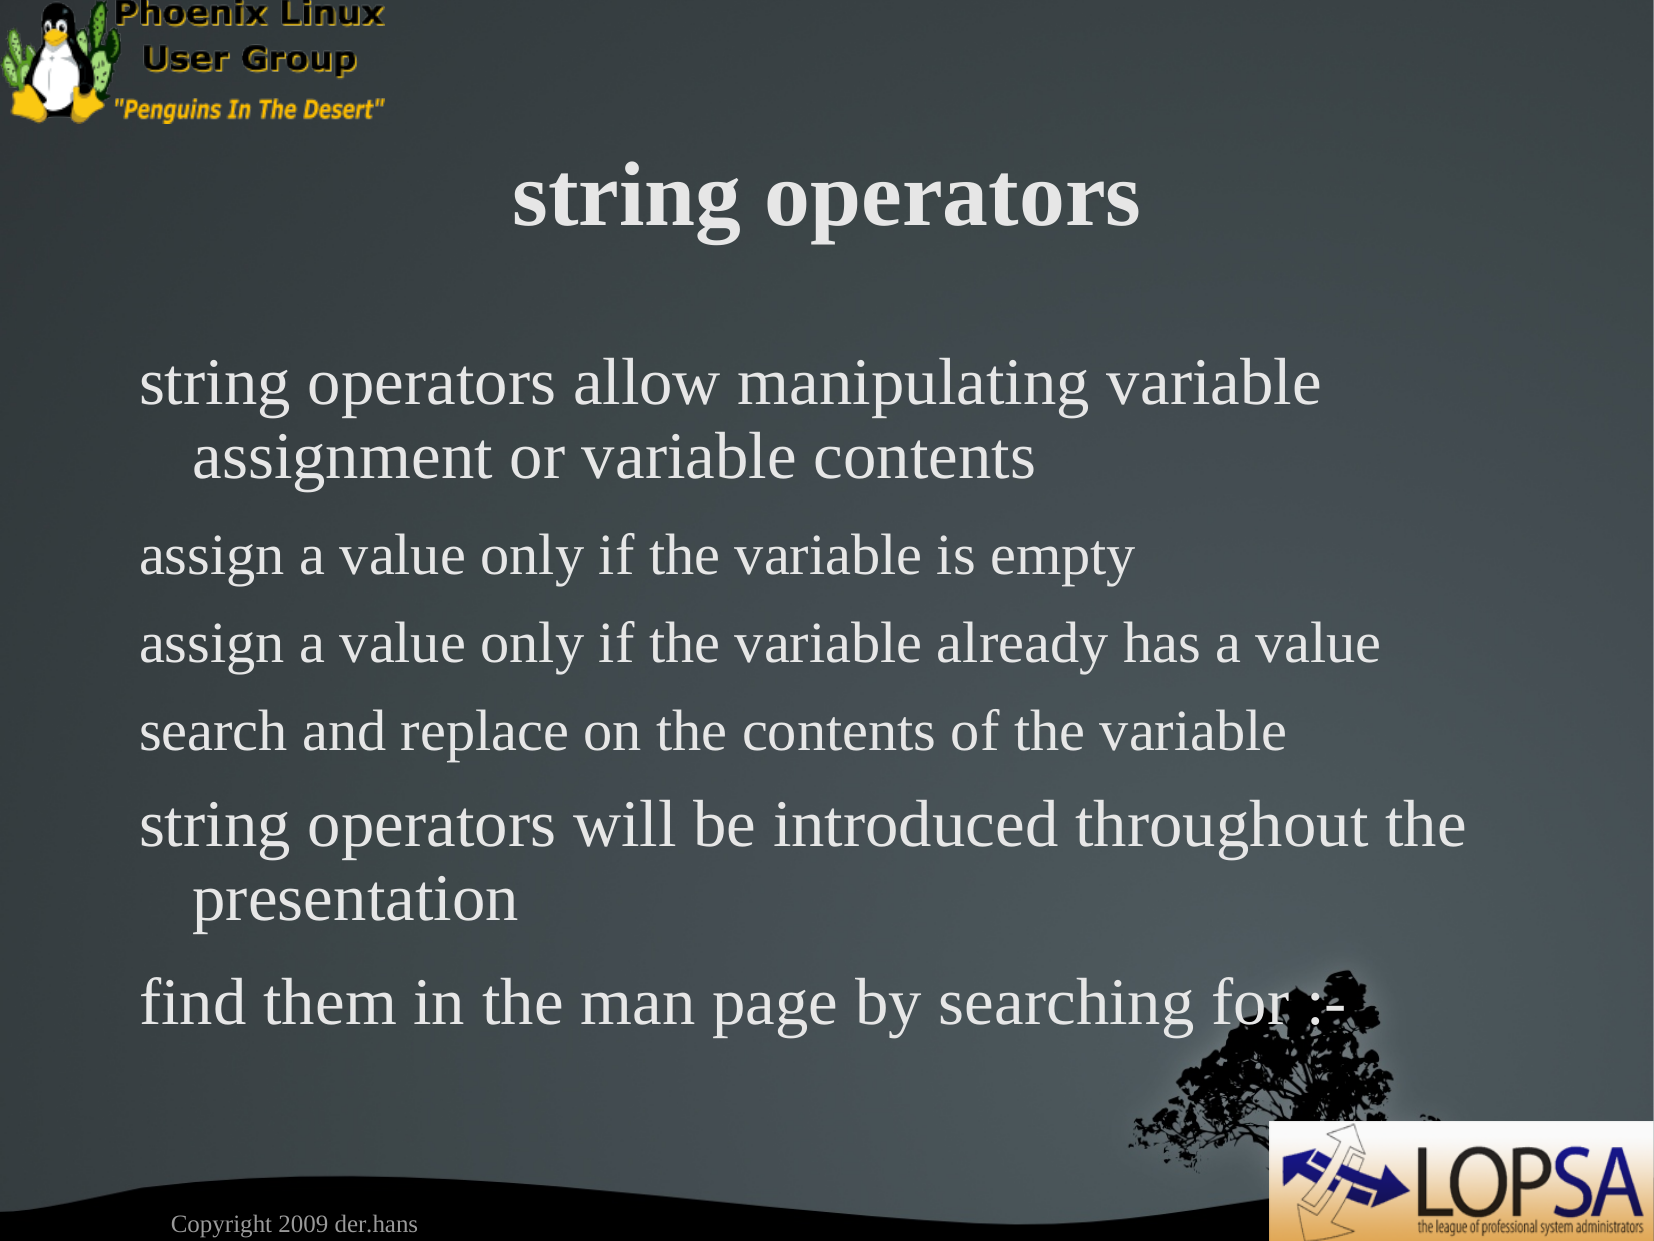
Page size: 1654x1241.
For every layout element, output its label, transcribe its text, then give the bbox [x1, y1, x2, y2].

picture [0, 0, 1654, 1241]
list string operators allow manipulating variable assignment or variable contents assign a value only if the variable is empty assign a value only if the variable already has a value search and replace on the contents of the variable string operators will be introduced throughout the presentation find them in the man page by searching for :- [121, 344, 1534, 1127]
title string operators [121, 91, 1534, 299]
